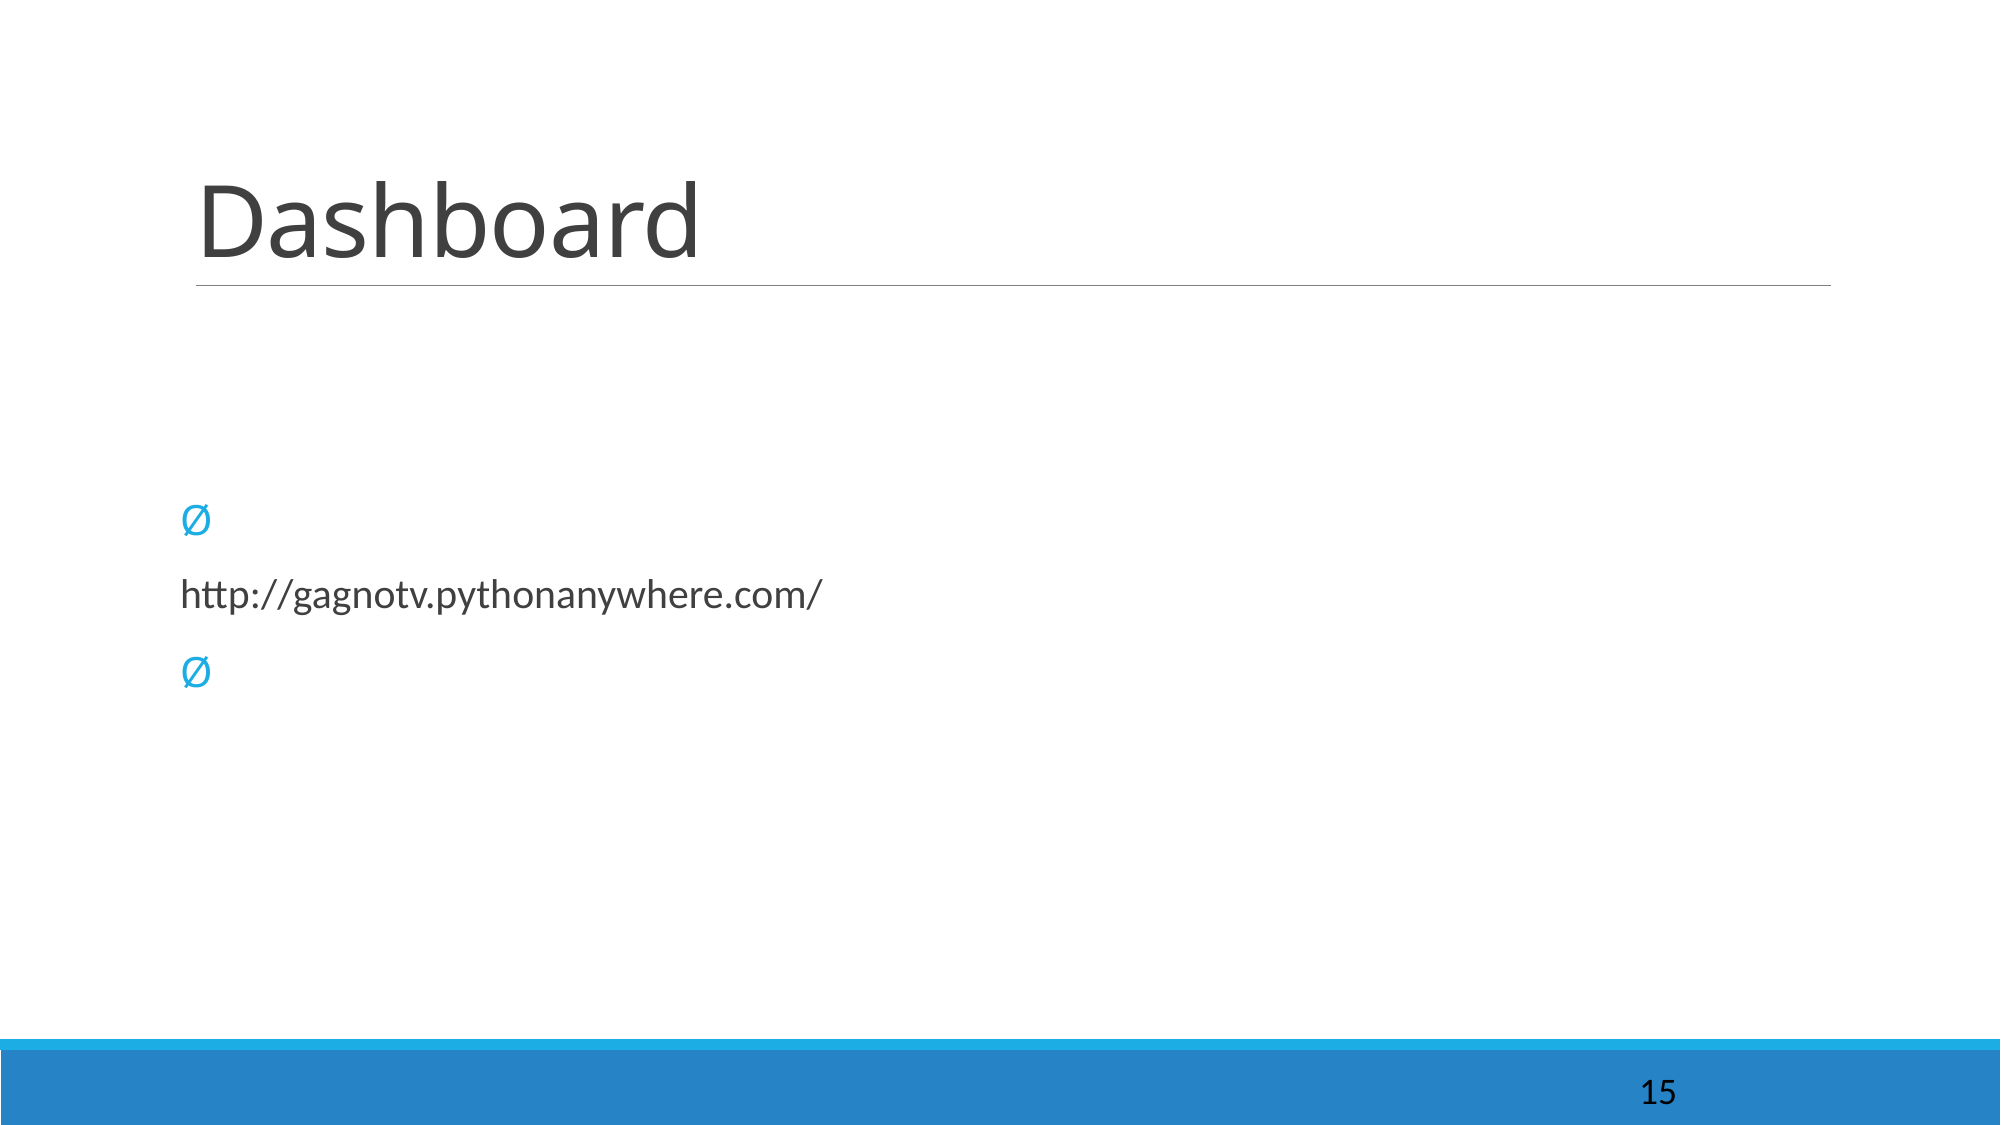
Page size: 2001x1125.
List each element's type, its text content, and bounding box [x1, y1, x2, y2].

list http://gagnotv.pythonanywhere.com/ [180, 483, 1831, 678]
text_box [1624, 1059, 1840, 1120]
title Dashboard [180, 47, 1831, 286]
